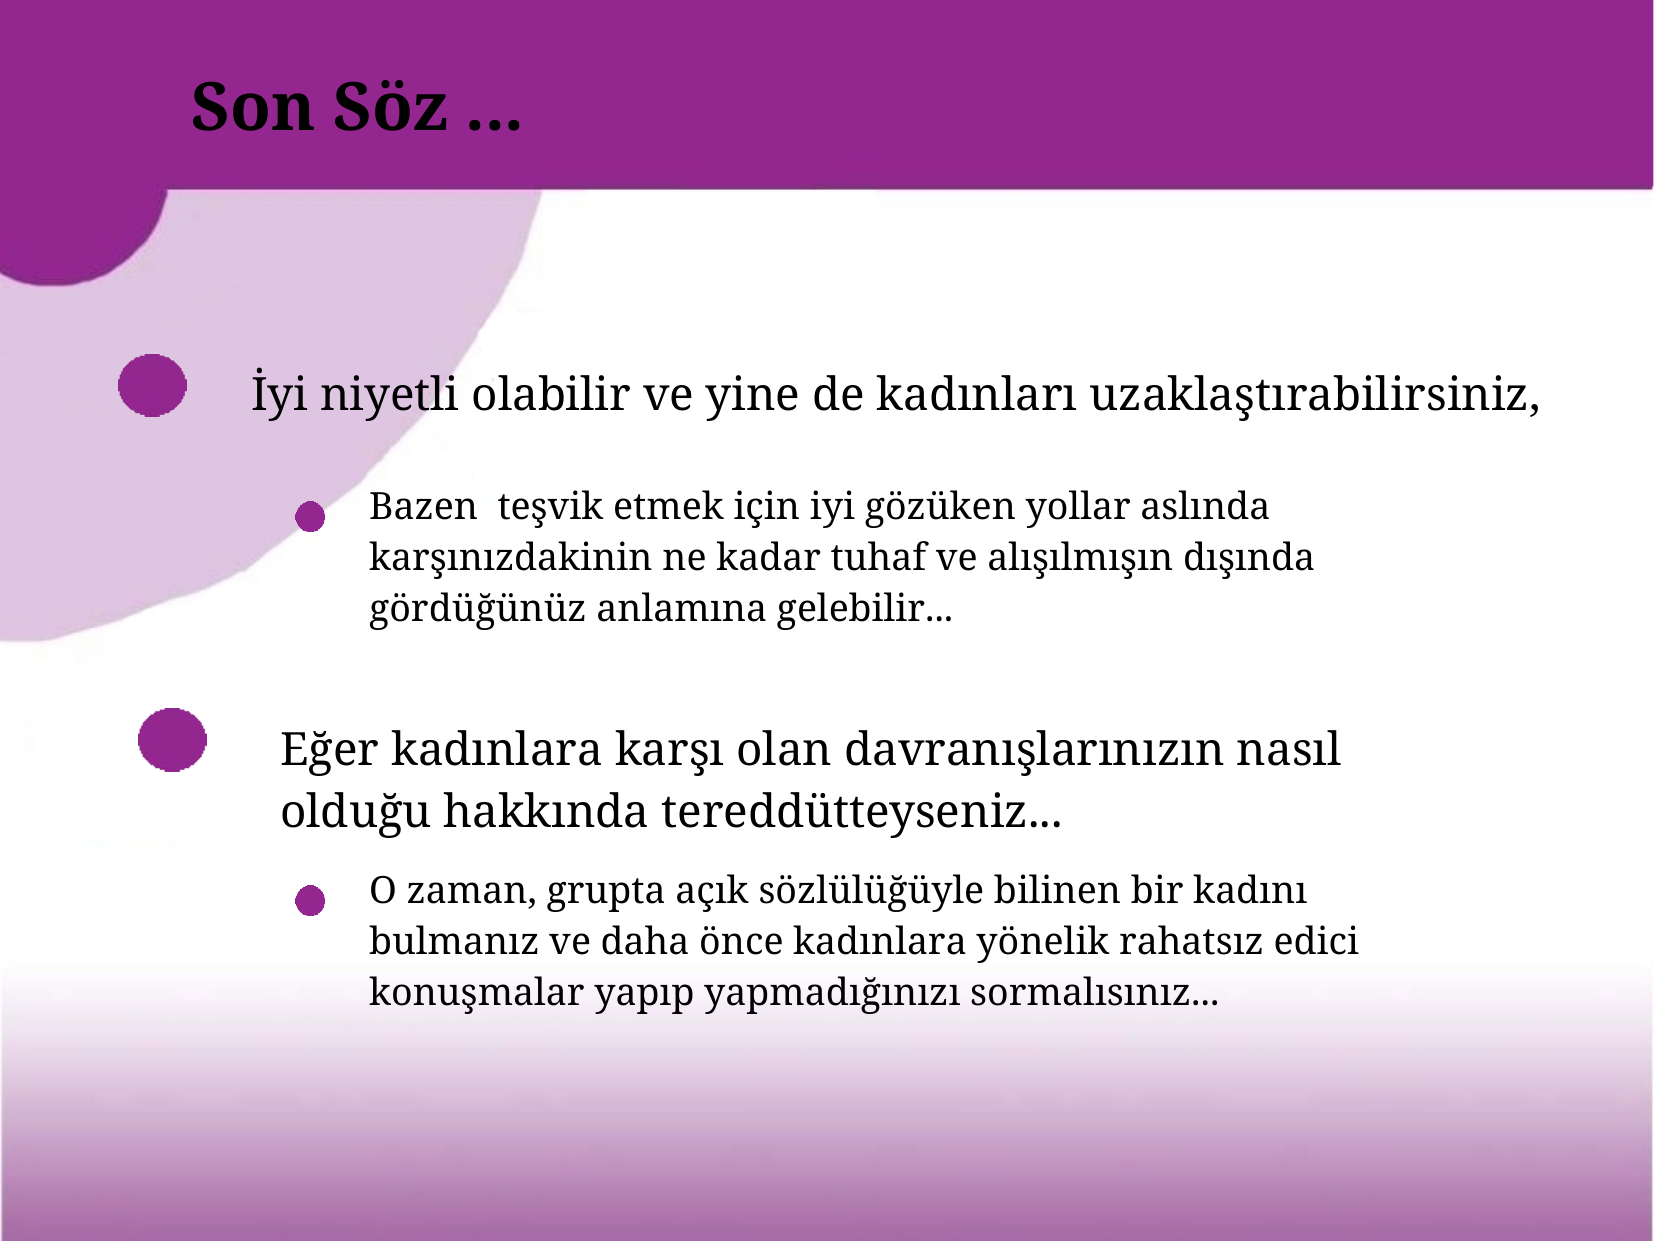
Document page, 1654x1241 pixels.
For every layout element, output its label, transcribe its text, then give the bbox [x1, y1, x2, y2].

text_box Son Söz ... [177, 52, 916, 145]
text_box Eğer kadınlara karşı olan davranışlarınızın nasıl olduğu hakkında tereddütteyseniz... [265, 708, 1506, 831]
text_box İyi niyetli olabilir ve yine de kadınları uzaklaştırabilirsiniz, [236, 354, 1595, 423]
picture [0, 0, 1654, 1241]
text_box O zaman, grupta açık sözlülüğüyle bilinen bir kadını bulmanız ve daha önce kadınlara yönelik rahatsız edici konuşmalar yapıp yapmadığınızı sormalısınız... [354, 856, 1477, 1002]
text_box Bazen teşvik etmek için iyi gözüken yollar aslında karşınızdakinin ne kadar tuhaf ve alışılmışın dışında gördüğünüz anlamına gelebilir... [354, 472, 1447, 618]
